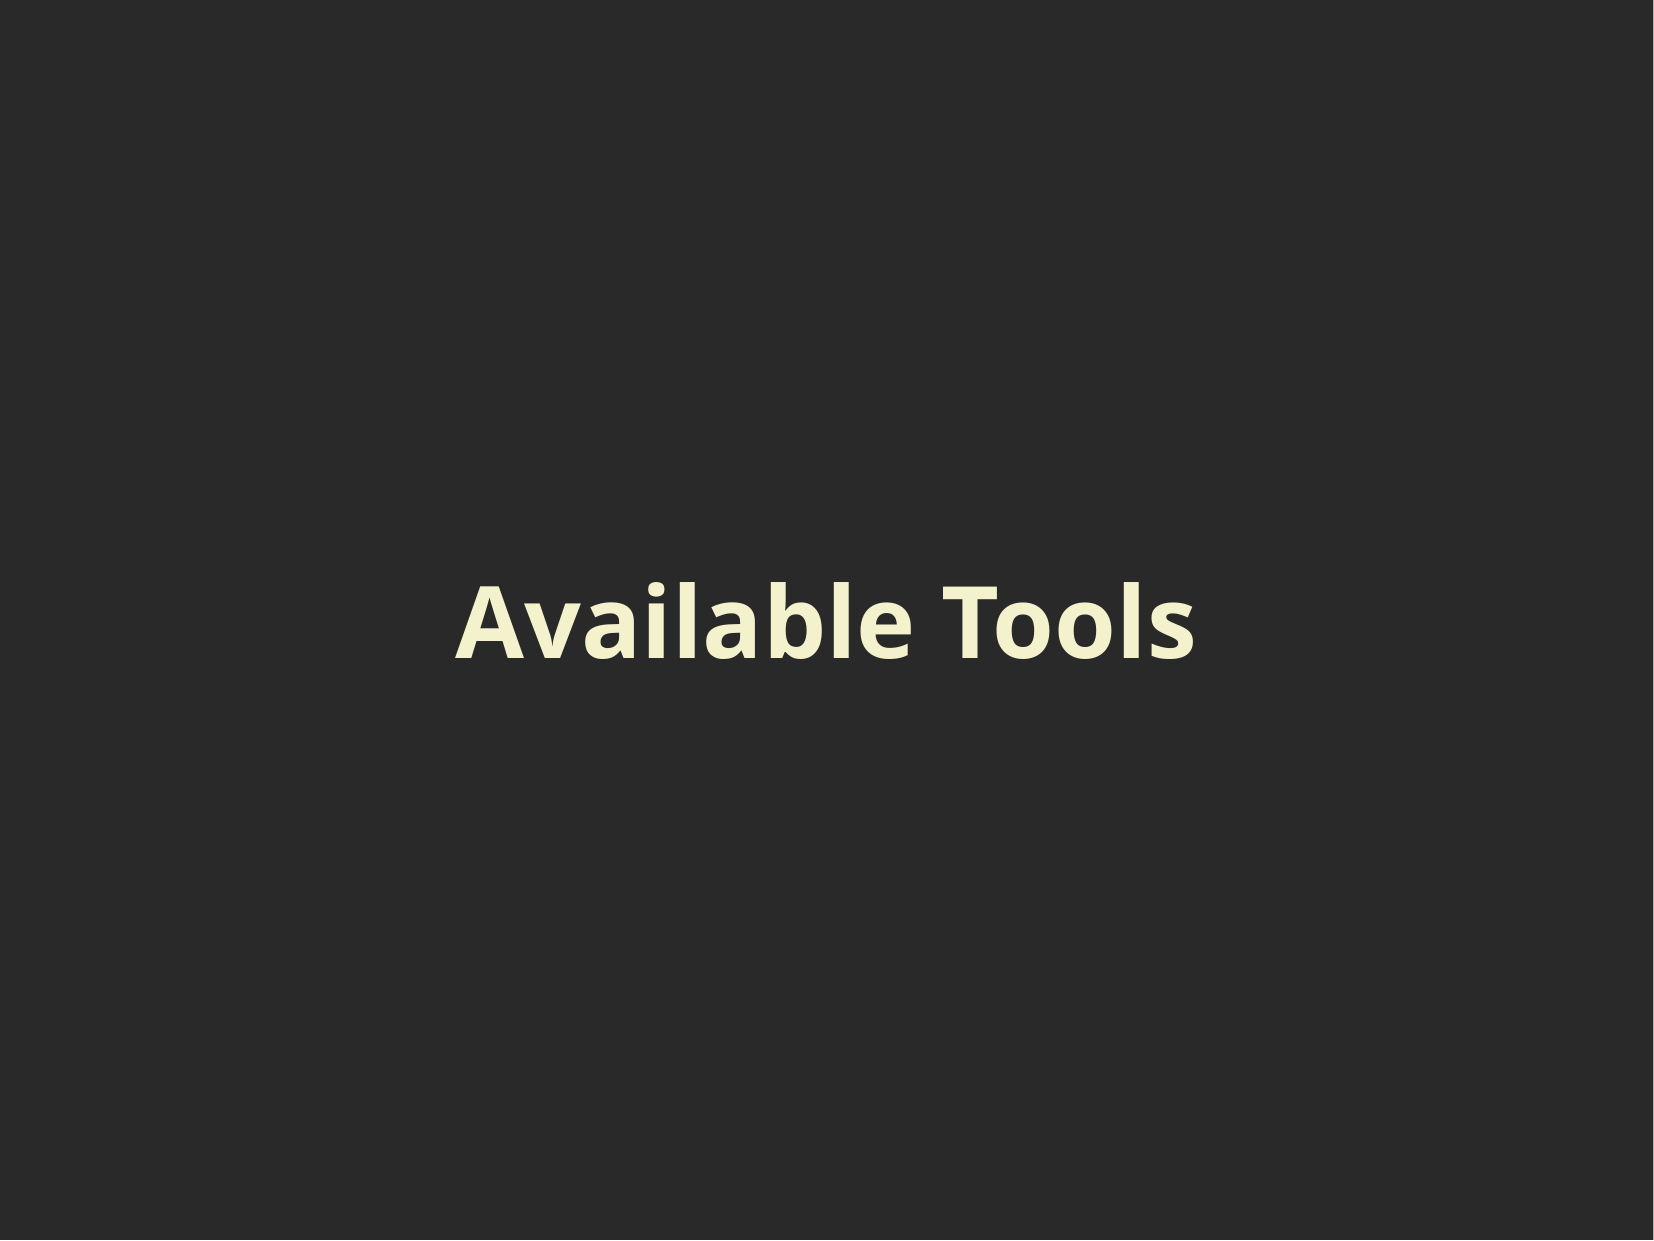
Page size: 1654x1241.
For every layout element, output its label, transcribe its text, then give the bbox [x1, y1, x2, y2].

subtitle Available Tools [82, 140, 1571, 1101]
